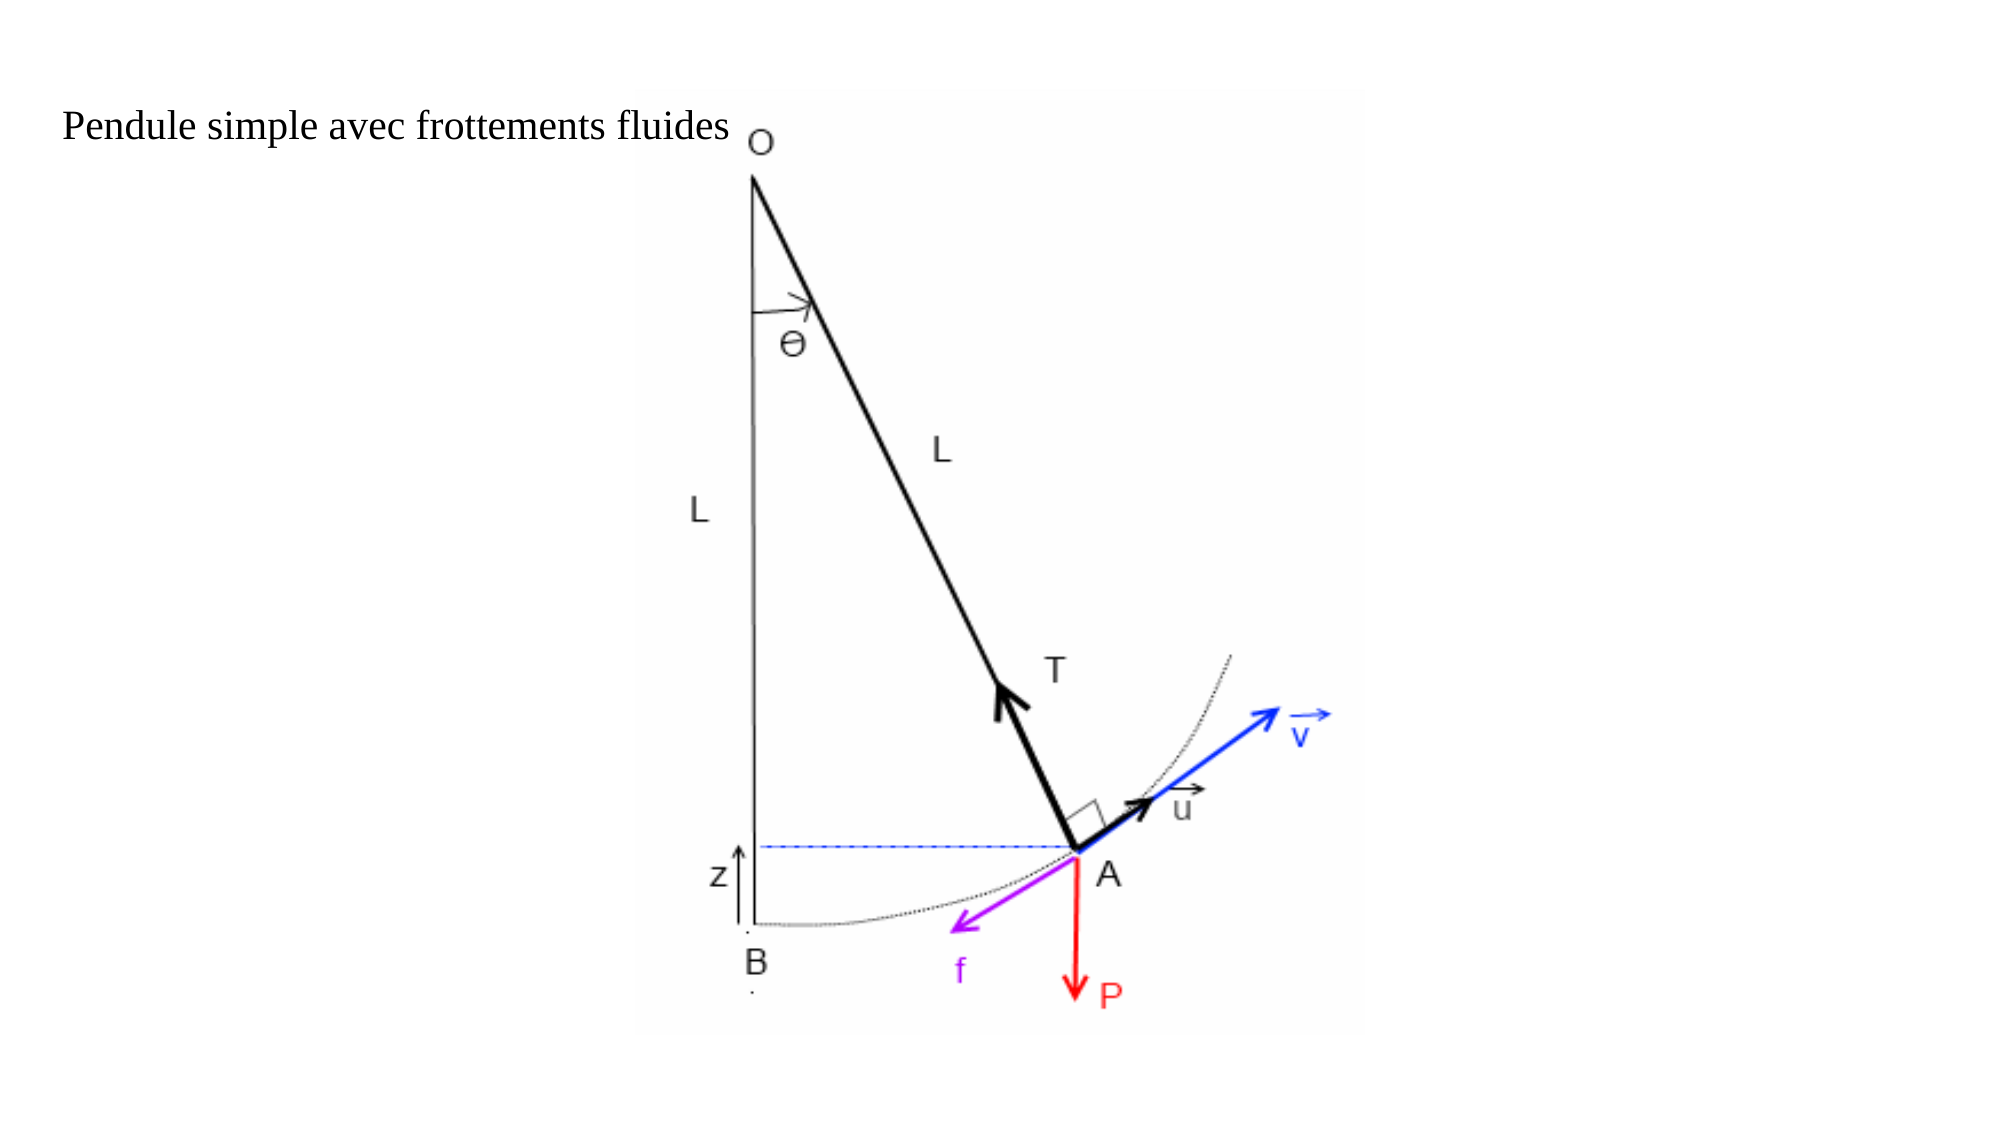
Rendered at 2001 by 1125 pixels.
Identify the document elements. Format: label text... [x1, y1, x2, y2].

text_box Pendule simple avec frottements fluides [47, 94, 768, 535]
picture [635, 89, 1365, 1035]
